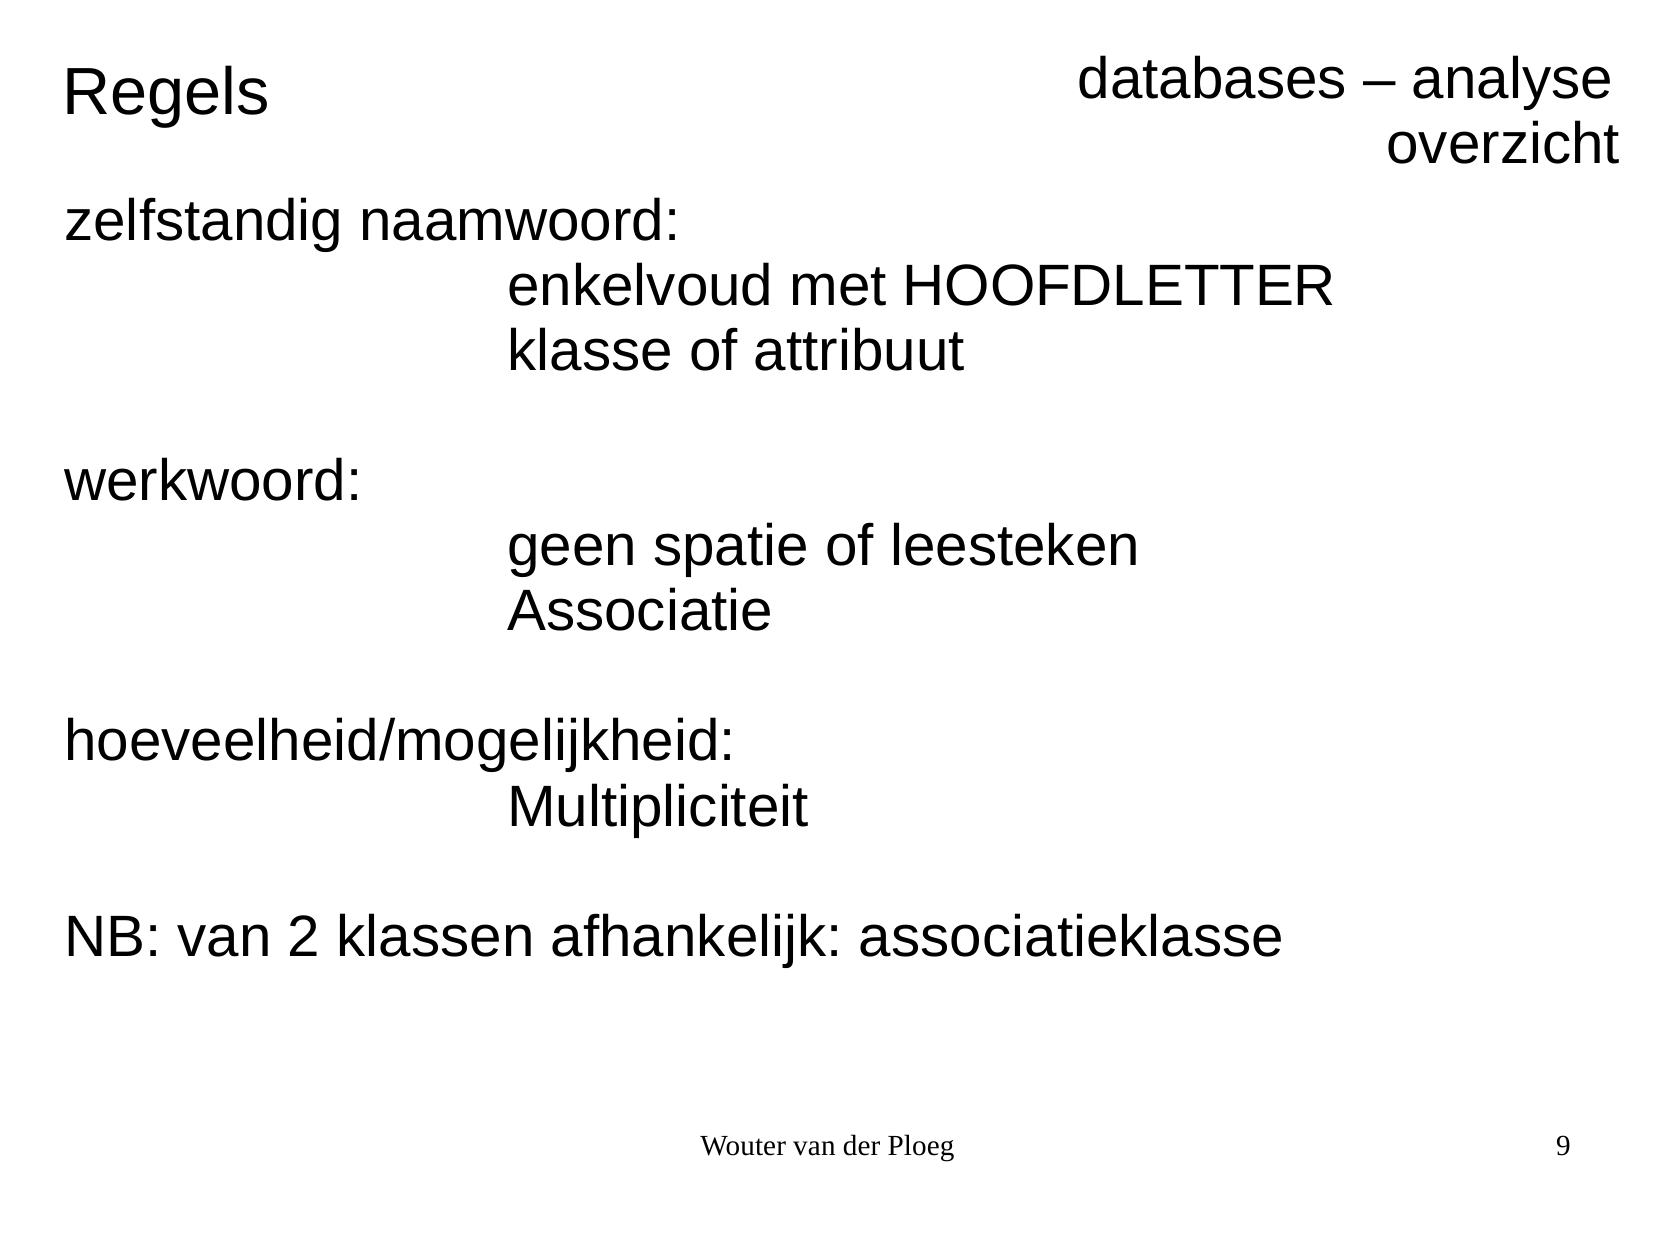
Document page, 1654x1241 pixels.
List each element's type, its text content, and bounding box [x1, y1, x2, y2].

text_box zelfstandig naamwoord: enkelvoud met HOOFDLETTER klasse of attribuut werkwoord: geen spatie of leesteken Associatie hoeveelheid/mogelijkheid: Multipliciteit NB: van 2 klassen afhankelijk: associatieklasse [49, 180, 1352, 979]
text_box databases – analyse overzicht [1062, 38, 1636, 184]
text_box Regels [47, 47, 286, 137]
